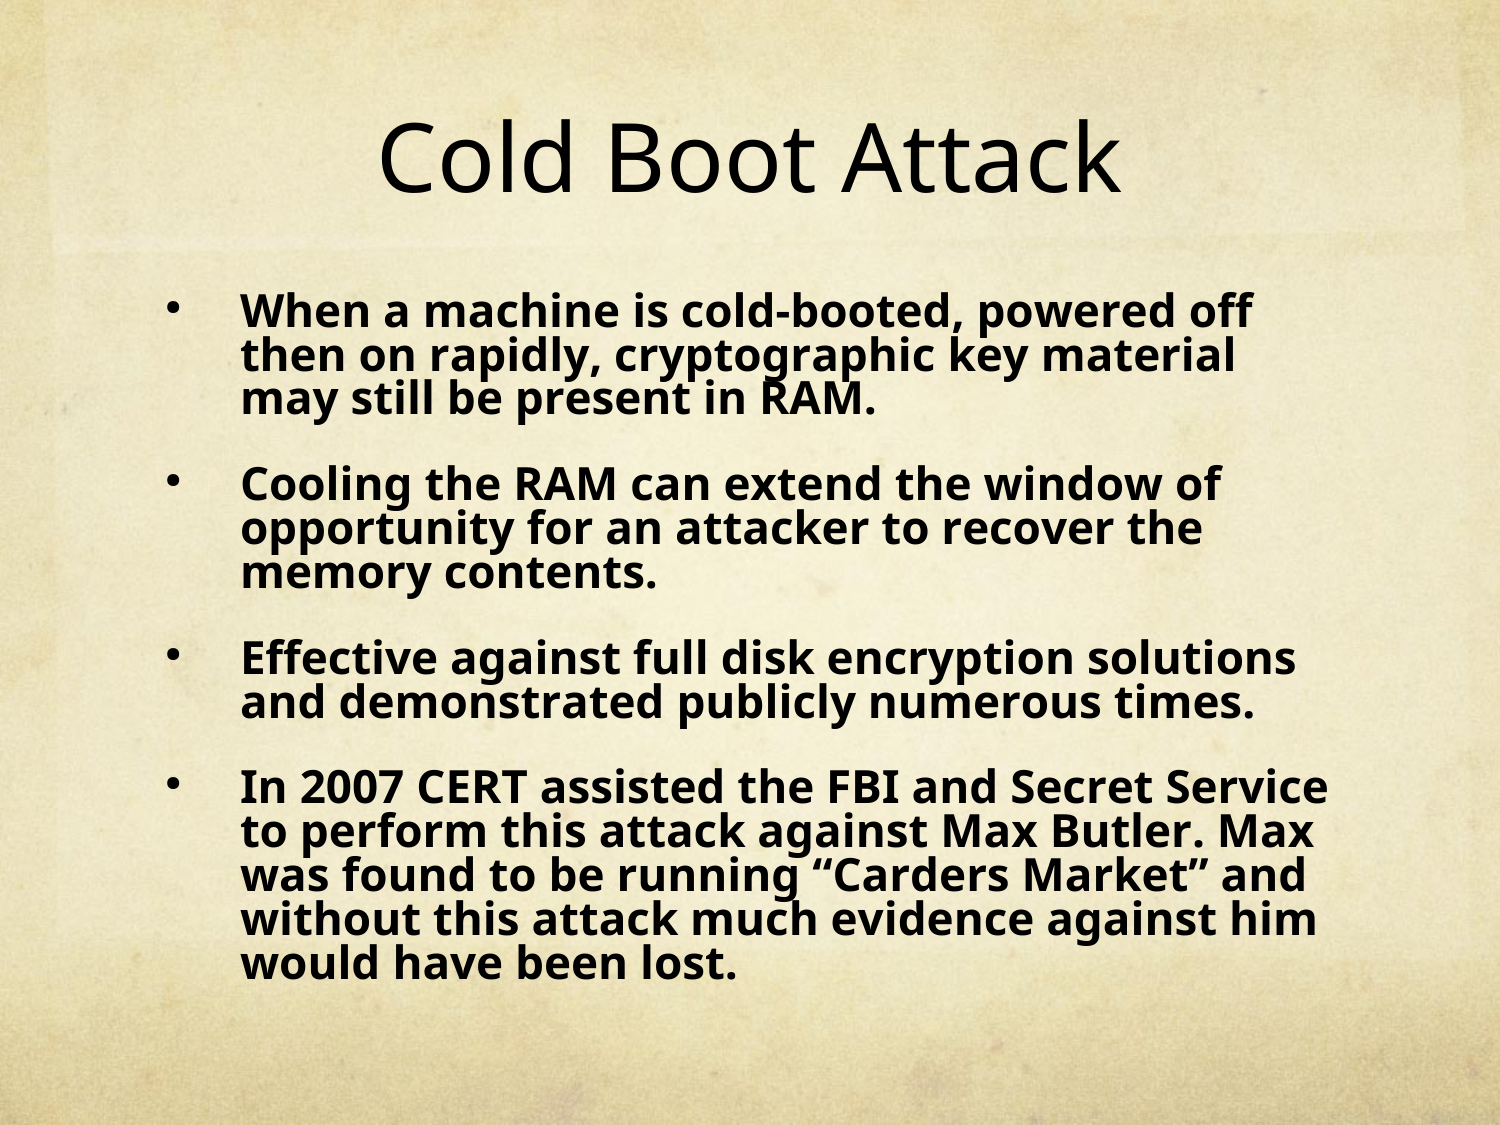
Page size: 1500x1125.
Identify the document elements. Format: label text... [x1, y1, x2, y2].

text_box When a machine is cold-booted, powered off then on rapidly, cryptographic key material may still be present in RAM. Cooling the RAM can extend the window of opportunity for an attacker to recover the memory contents. Effective against full disk encryption solutions and demonstrated publicly numerous times. In 2007 CERT assisted the FBI and Secret Service to perform this attack against Max Butler. Max was found to be running “Carders Market” and without this attack much evidence against him would have been lost. [150, 284, 1350, 950]
text_box Cold Boot Attack [150, 82, 1350, 226]
picture [0, 0, 1500, 1125]
